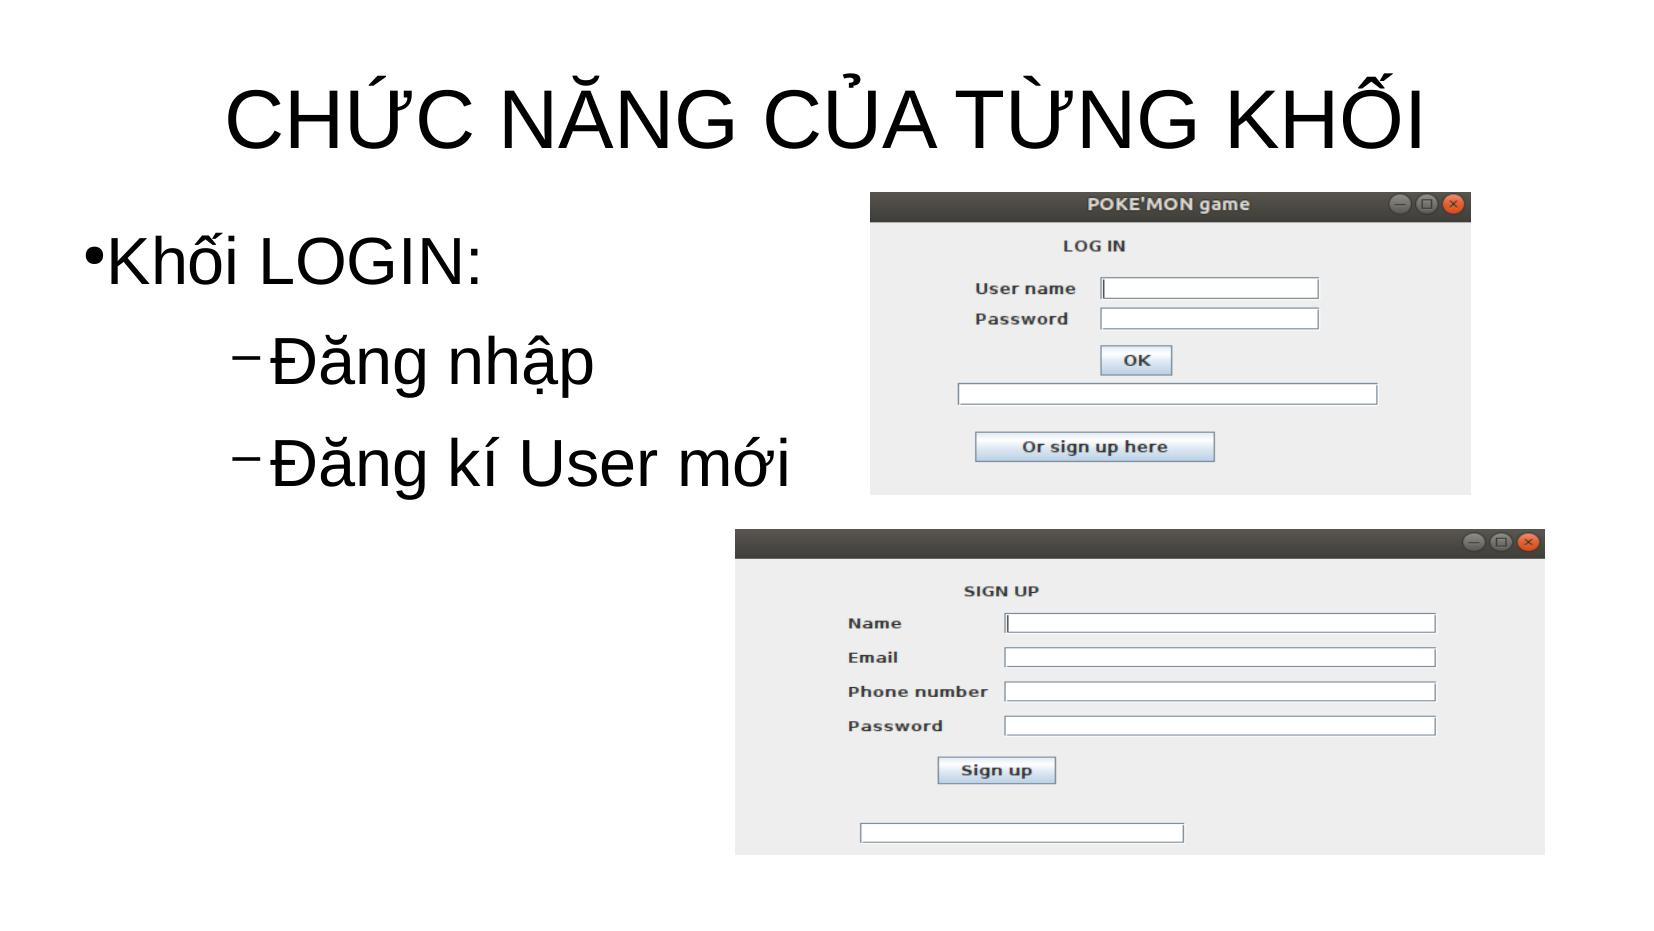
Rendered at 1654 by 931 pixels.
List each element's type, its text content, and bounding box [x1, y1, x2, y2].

picture [870, 192, 1471, 496]
title CHỨC NĂNG CỦA TỪNG KHỐI [82, 37, 1571, 193]
picture [735, 529, 1545, 856]
list Khối LOGIN: Đăng nhập Đăng kí User mới [82, 217, 1571, 758]
